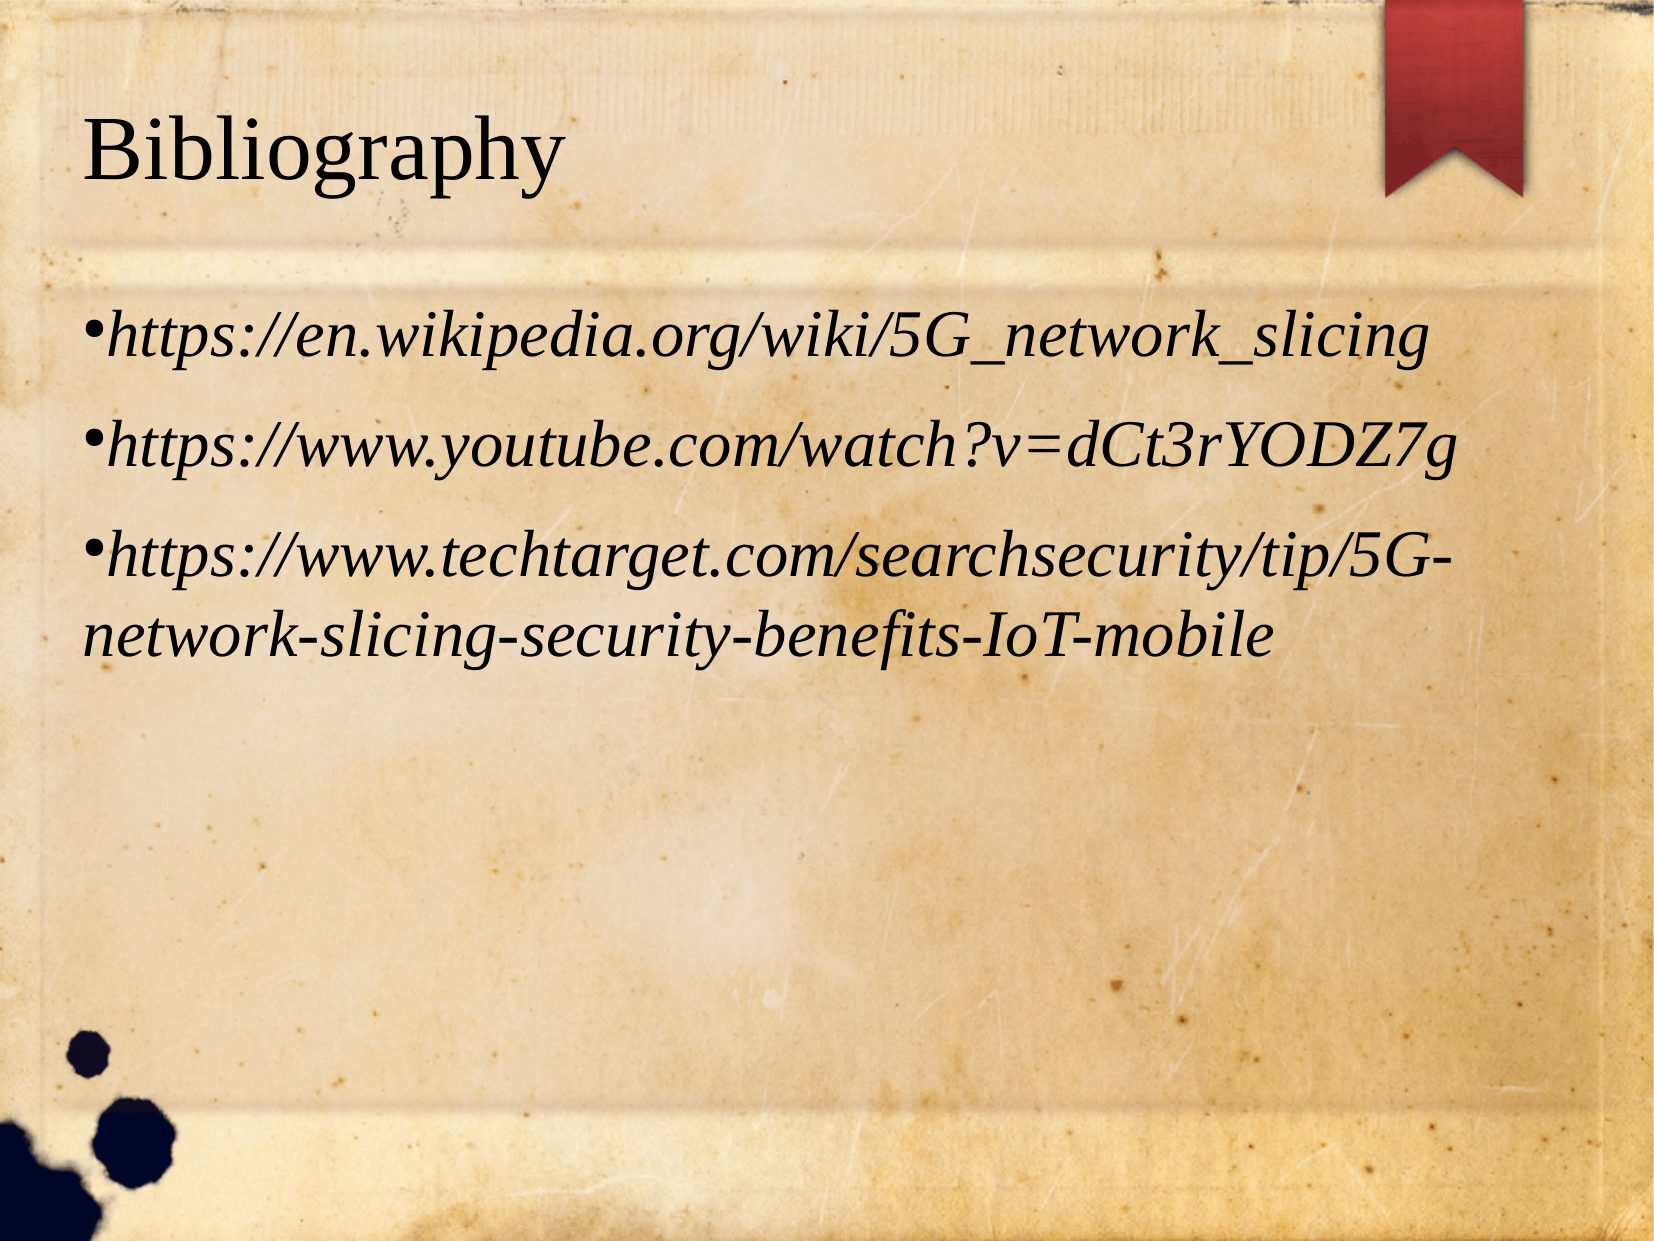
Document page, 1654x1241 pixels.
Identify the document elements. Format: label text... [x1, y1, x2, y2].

title Bibliography [82, 49, 1347, 237]
list https://en.wikipedia.org/wiki/5G_network_slicing https://www.youtube.com/watch?v=dCt3rYODZ7g https://www.techtarget.com/searchsecurity/tip/5G-network-slicing-security-benefits-IoT-mobile [82, 290, 1538, 1010]
